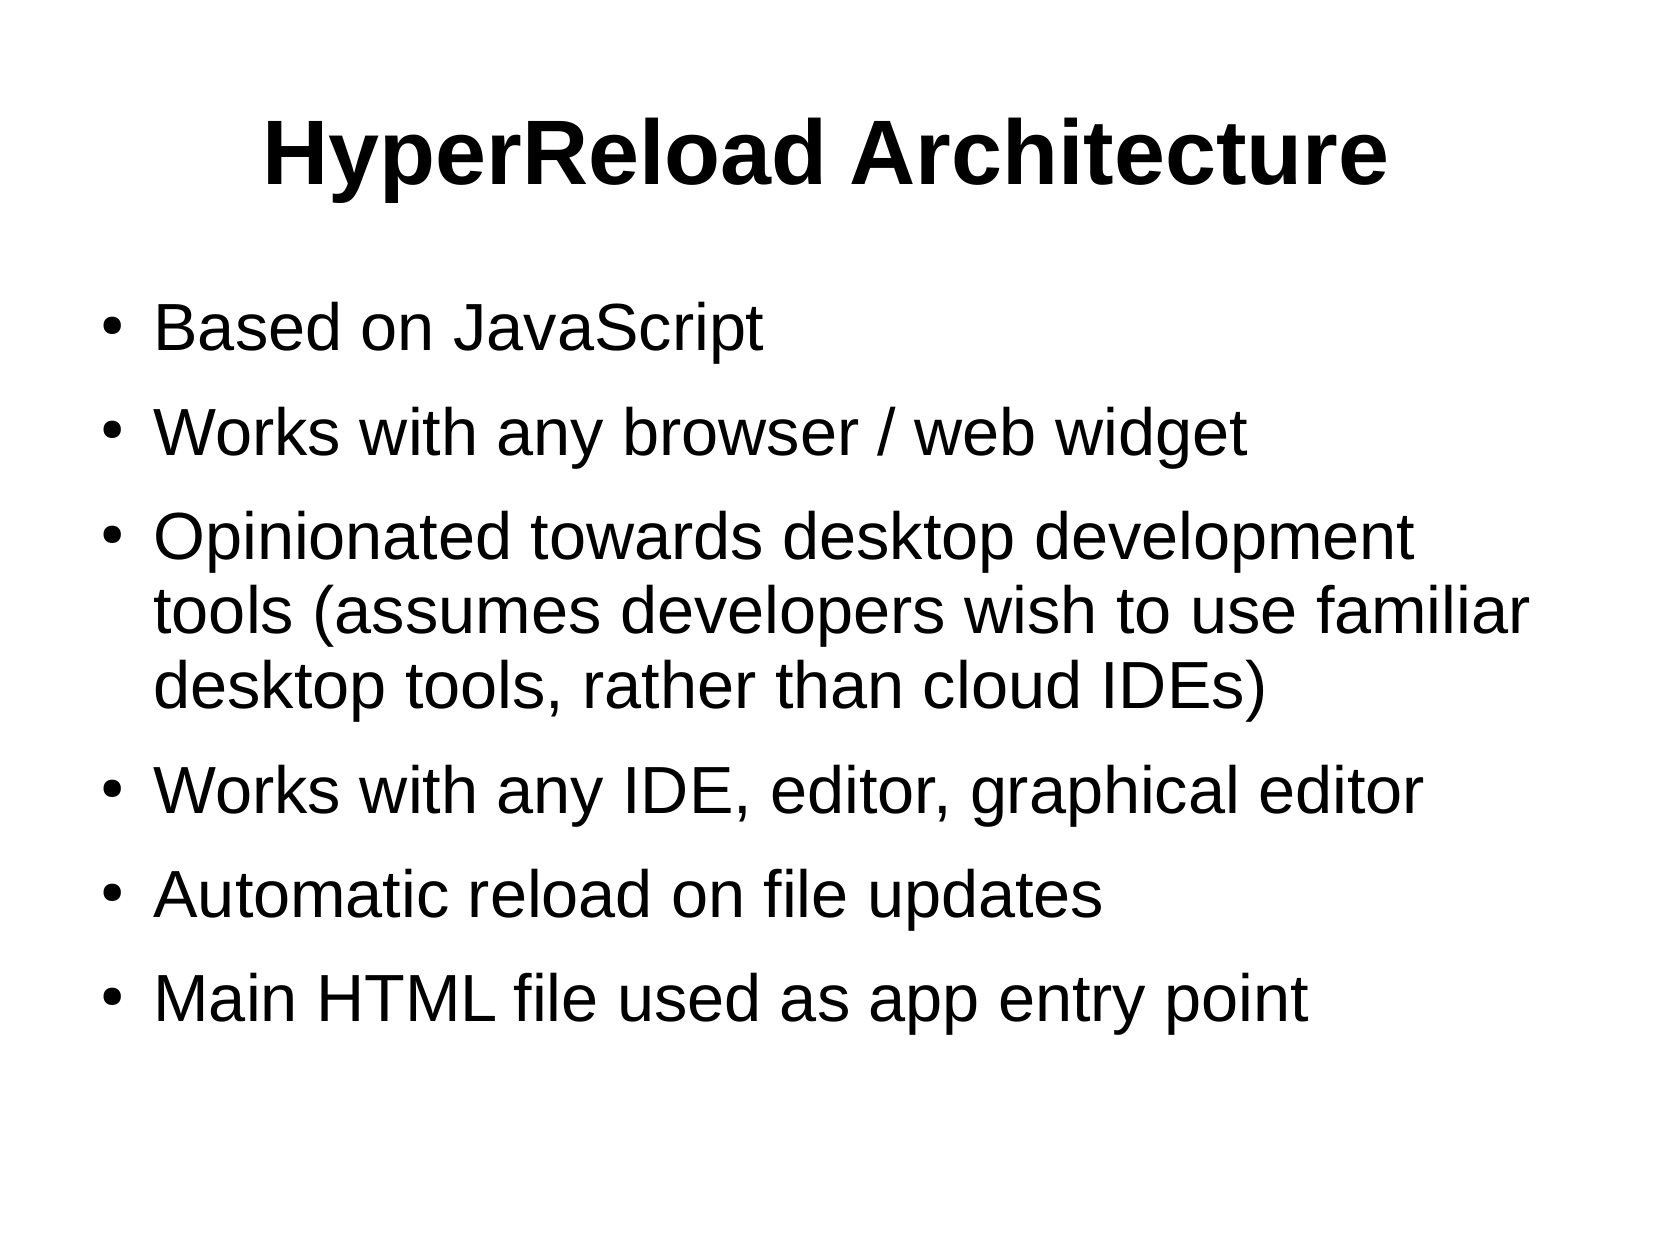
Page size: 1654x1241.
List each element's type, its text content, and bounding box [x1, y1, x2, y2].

list Based on JavaScript Works with any browser / web widget Opinionated towards desktop development tools (assumes developers wish to use familiar desktop tools, rather than cloud IDEs) Works with any IDE, editor, graphical editor Automatic reload on file updates Main HTML file used as app entry point [82, 290, 1538, 1186]
title HyperReload Architecture [82, 49, 1571, 257]
